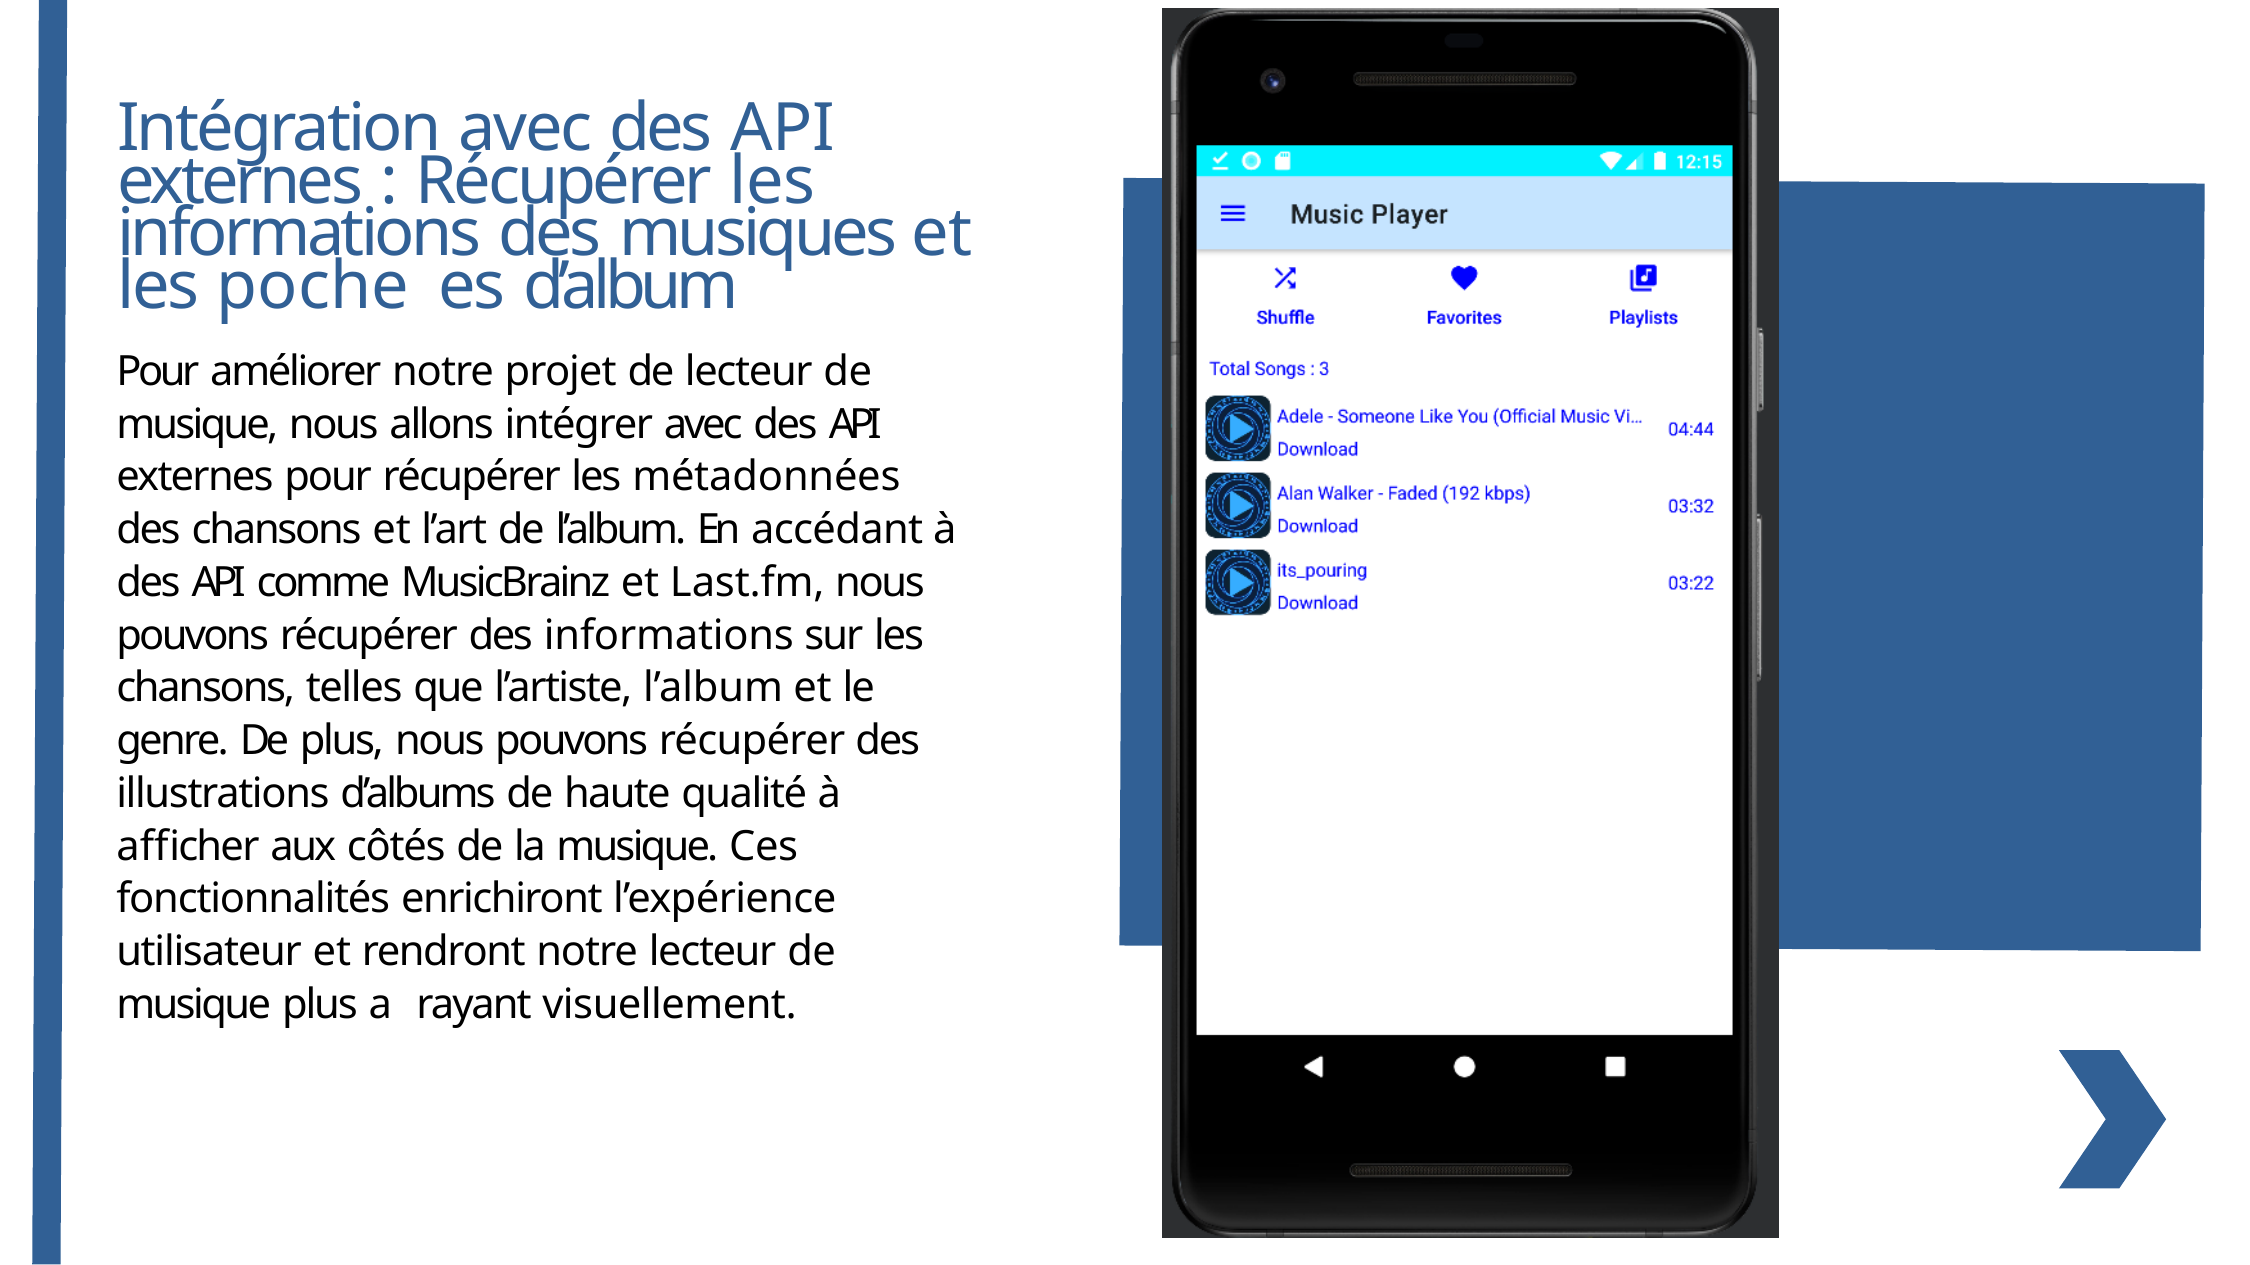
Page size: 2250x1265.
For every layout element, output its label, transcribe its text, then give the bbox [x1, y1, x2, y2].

picture [1162, 8, 1779, 1238]
text_box [32, 0, 68, 1265]
title Intégration avec des API externes : Récupérer les informations des musiques et les poche es d’album [114, 77, 1051, 338]
text_box Pour améliorer notre projet de lecteur de musique, nous allons intégrer avec des API externes pour récupérer les métadonnées des chansons et l’art de l’album. En accédant à des API comme MusicBrainz et Last.fm, nous pouvons récupérer des informations sur les chansons, telles que l’artiste, l’album et le genre. De plus, nous pouvons récupérer des illustrations d’albums de haute qualité à afficher aux côtés de la musique. Ces fonctionnalités enrichiront l’expérience utilisateur et rendront notre lecteur de musique plus a rayant visuellement. [114, 338, 972, 1027]
